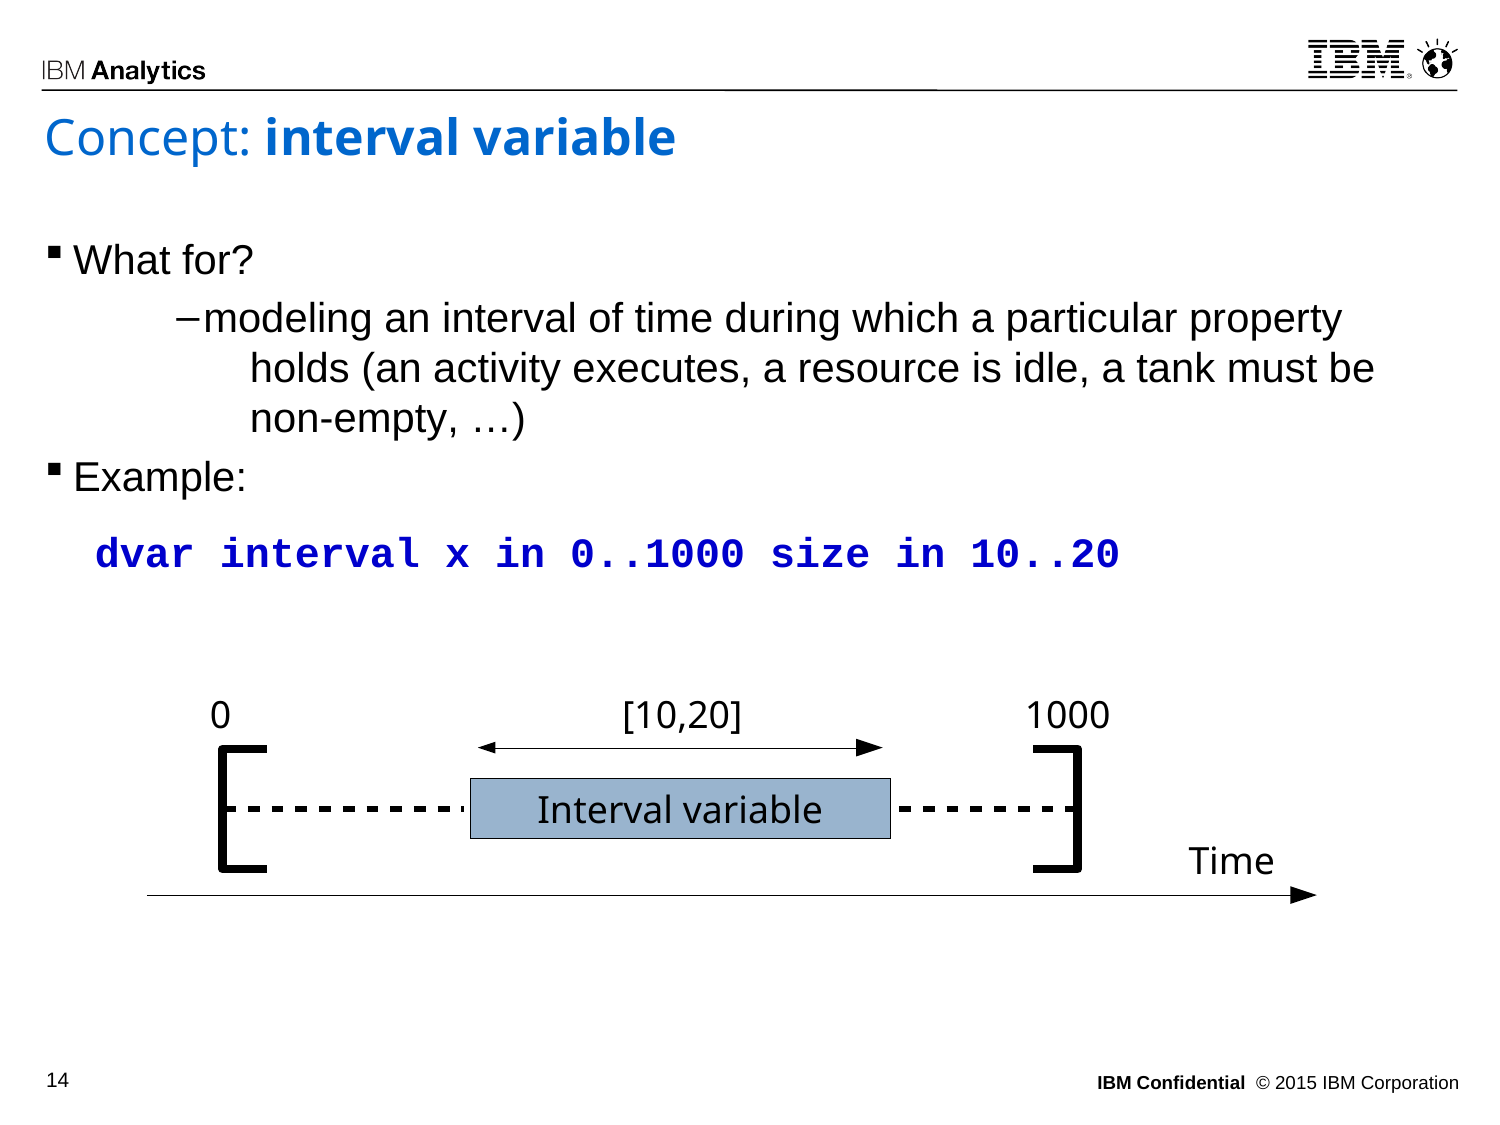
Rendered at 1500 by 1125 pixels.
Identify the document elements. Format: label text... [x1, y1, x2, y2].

list What for? modeling an interval of time during which a particular property holds (an activity executes, a resource is idle, a tank must be non-empty, …) Example: dvar interval x in 0..1000 size in 10..20 [29, 224, 1426, 1066]
text_box Interval variable [470, 778, 891, 839]
picture [1294, 24, 1469, 91]
picture [24, 42, 224, 99]
text_box Time [1173, 829, 1287, 890]
text_box 0 [195, 683, 433, 744]
text_box [897, 733, 1078, 884]
text_box 1000 [1010, 683, 1215, 744]
text_box [10,20] [607, 683, 835, 744]
text_box [222, 733, 403, 884]
title Concept: interval variable [29, 97, 1500, 203]
